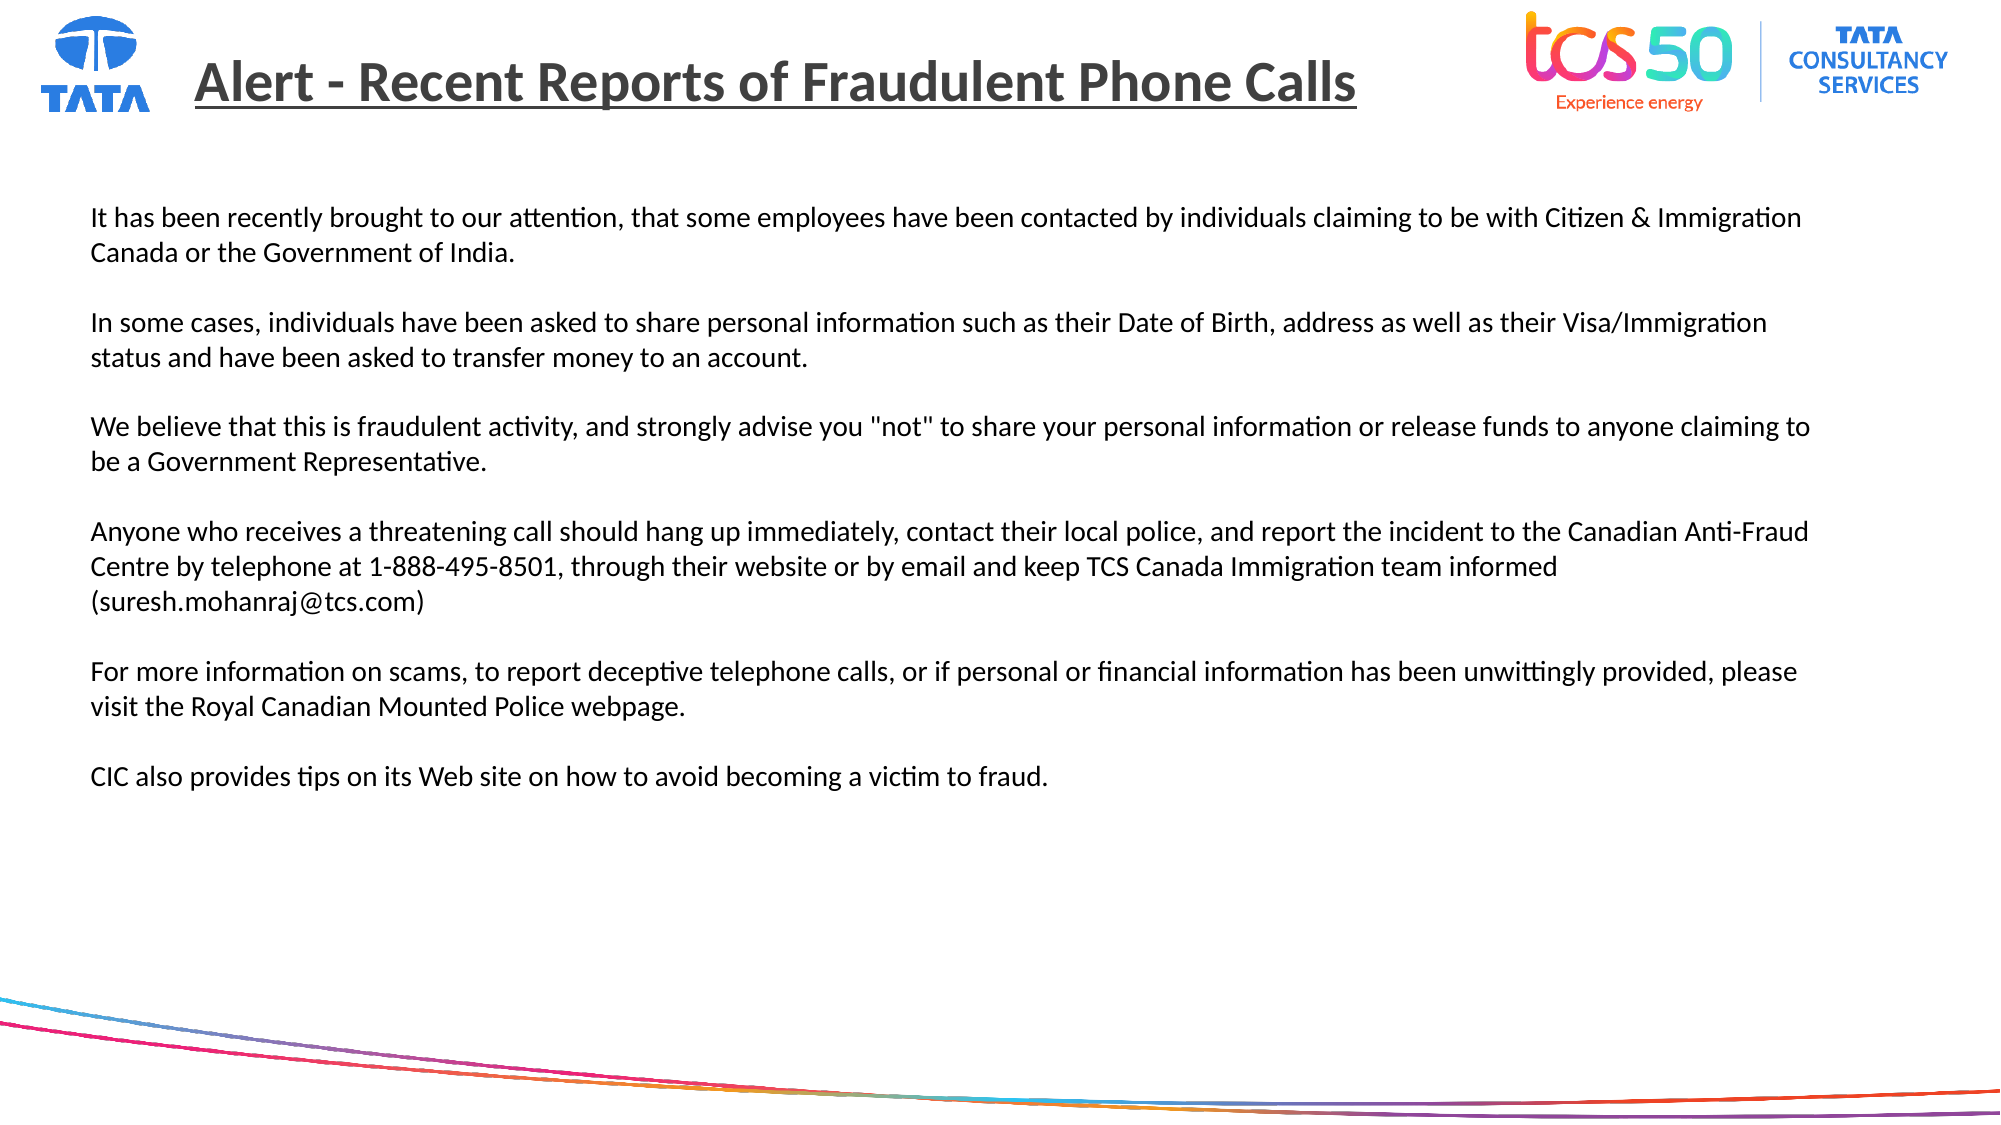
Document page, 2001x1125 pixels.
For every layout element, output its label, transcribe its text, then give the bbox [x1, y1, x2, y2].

picture [41, 16, 150, 112]
text_box It has been recently brought to our attention, that some employees have been contacted by individuals claiming to be with Citizen & Immigration Canada or the Government of India. In some cases, individuals have been asked to share personal information such as their Date of Birth, address as well as their Visa/Immigration status and have been asked to transfer money to an account. We believe that this is fraudulent activity, and strongly advise you "not" to share your personal information or release funds to anyone claiming to be a Government Representative. Anyone who receives a threatening call should hang up immediately, contact their local police, and report the incident to the Canadian Anti-Fraud Centre by telephone at 1-888-495-8501, through their website or by email and keep TCS Canada Immigration team informed (suresh.mohanraj@tcs.com) For more information on scams, to report deceptive telephone calls, or if personal or financial information has been unwittingly provided, please visit the Royal Canadian Mounted Police webpage. CIC also provides tips on its Web site on how to avoid becoming a victim to fraud. [75, 190, 1857, 895]
picture [1526, 11, 1948, 112]
picture [0, 949, 2000, 1125]
title Alert - Recent Reports of Fraudulent Phone Calls [180, 47, 1830, 190]
